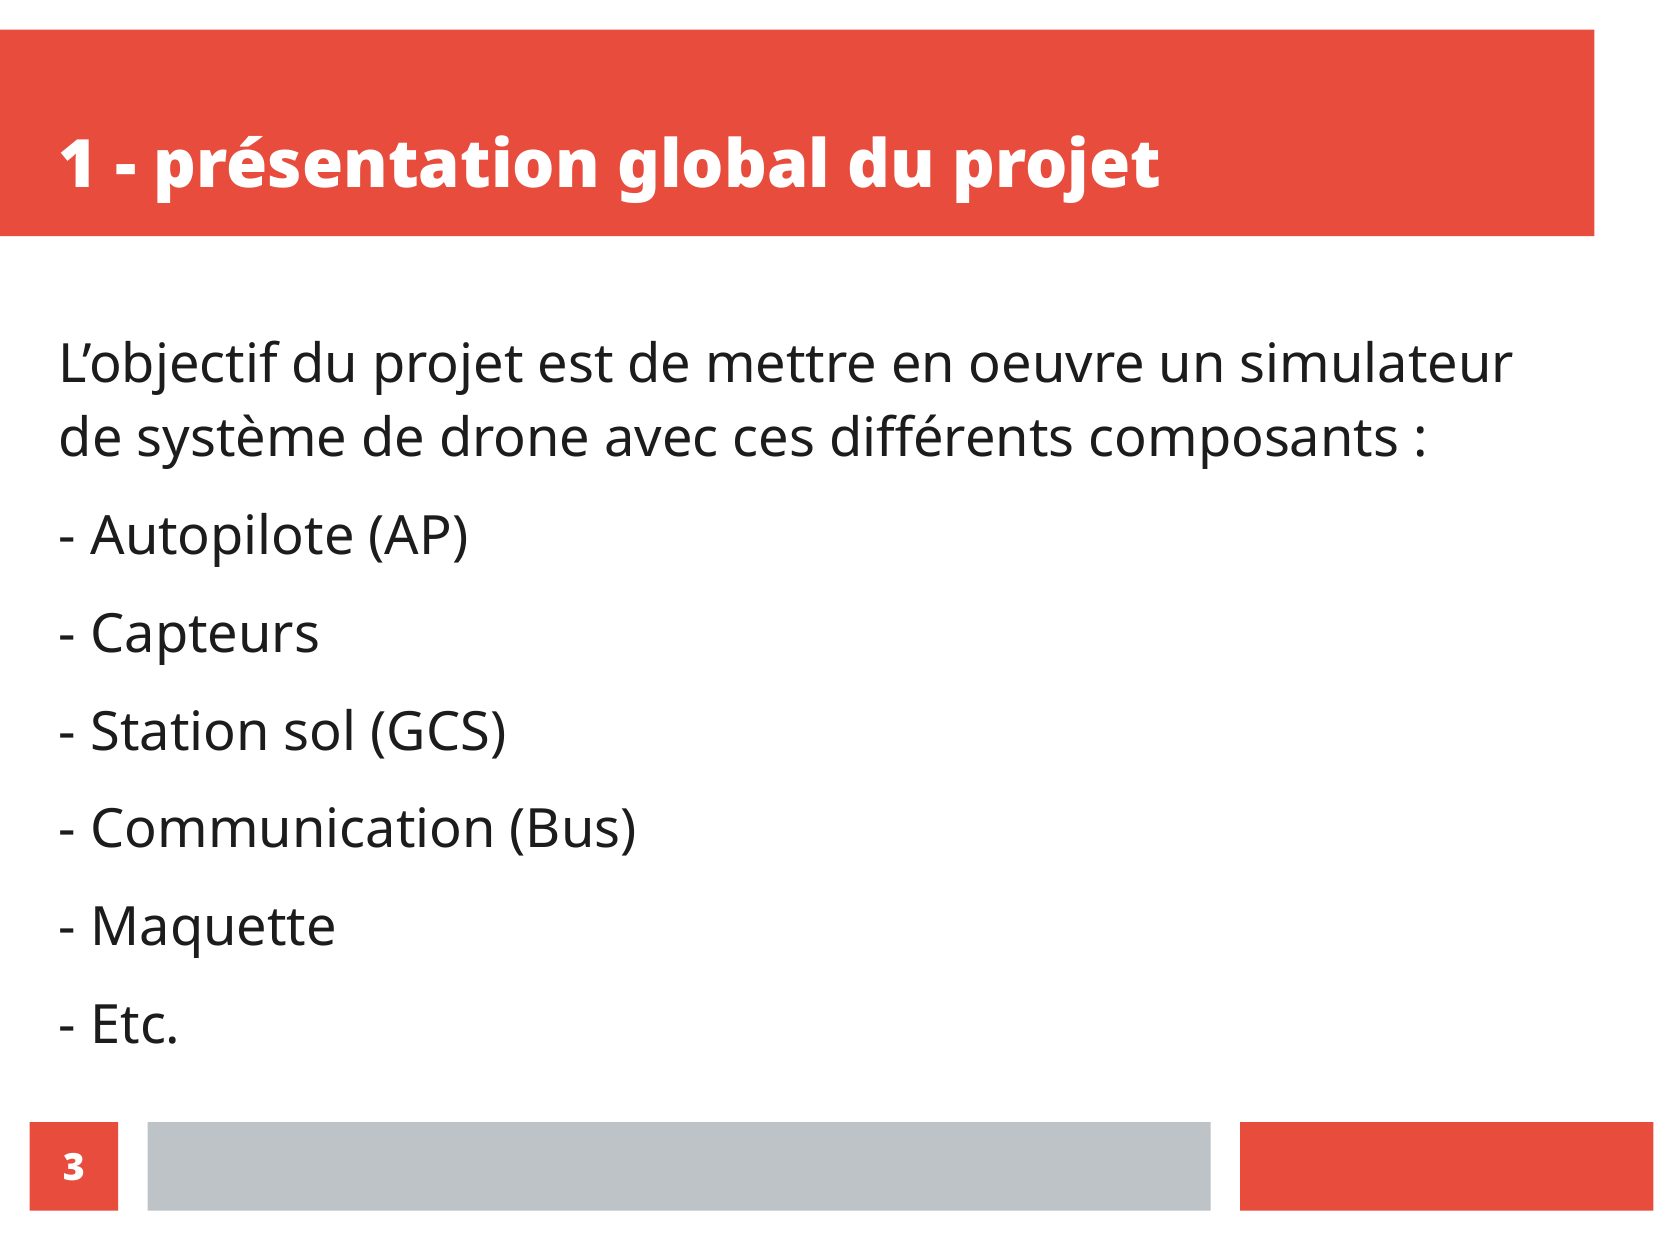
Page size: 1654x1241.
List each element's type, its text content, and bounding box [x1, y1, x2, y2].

title 1 - présentation global du projet [59, 59, 1595, 207]
list L’objectif du projet est de mettre en oeuvre un simulateur de système de drone avec ces différents composants : - Autopilote (AP) - Capteurs - Station sol (GCS) - Communication (Bus) - Maquette - Etc. [59, 324, 1565, 1093]
